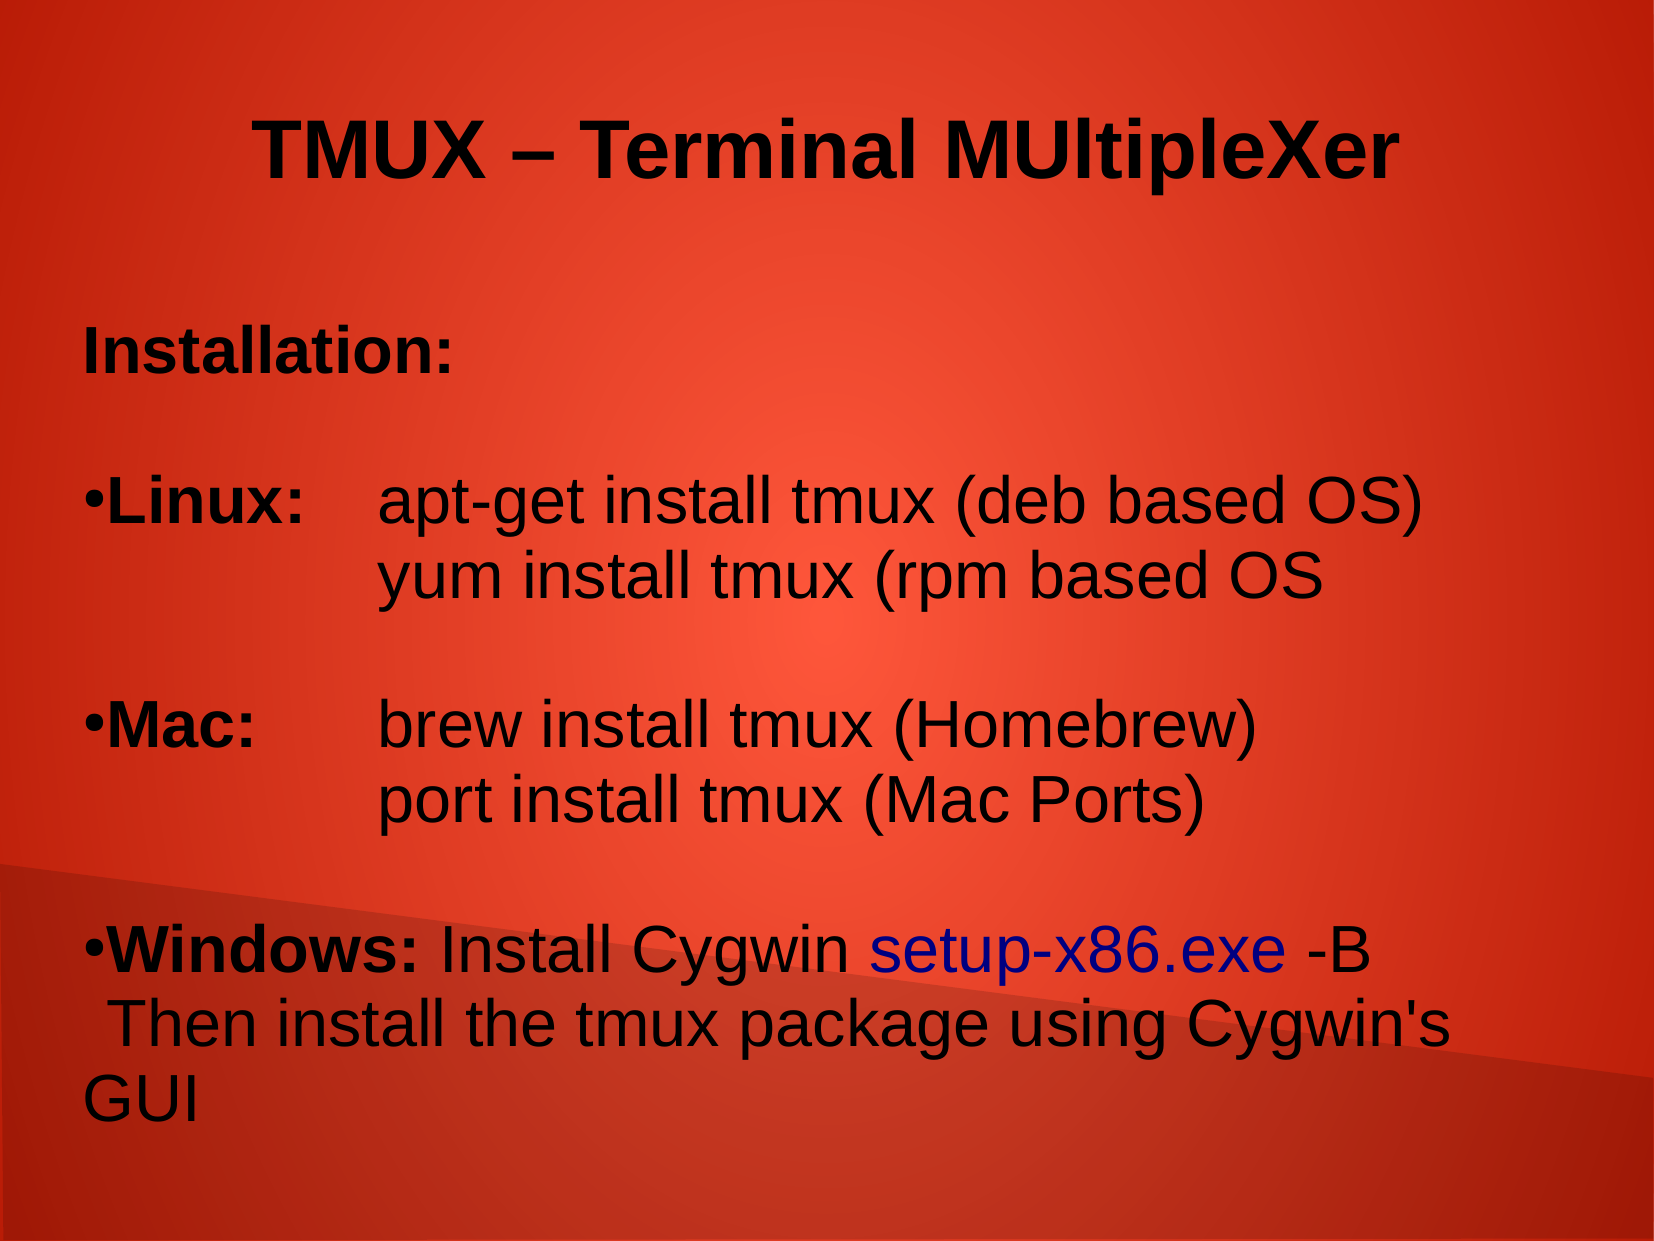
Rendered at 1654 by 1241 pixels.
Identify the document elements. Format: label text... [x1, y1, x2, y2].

title TMUX – Terminal MUltipleXer [82, 47, 1571, 163]
subtitle Installation: Linux: apt-get install tmux (deb based OS) yum install tmux (rpm based OS Mac: brew install tmux (Homebrew) port install tmux (Mac Ports) Windows: Install Cygwin setup-x86.exe -B Then install the tmux package using Cygwin's GUI [82, 163, 1571, 1136]
